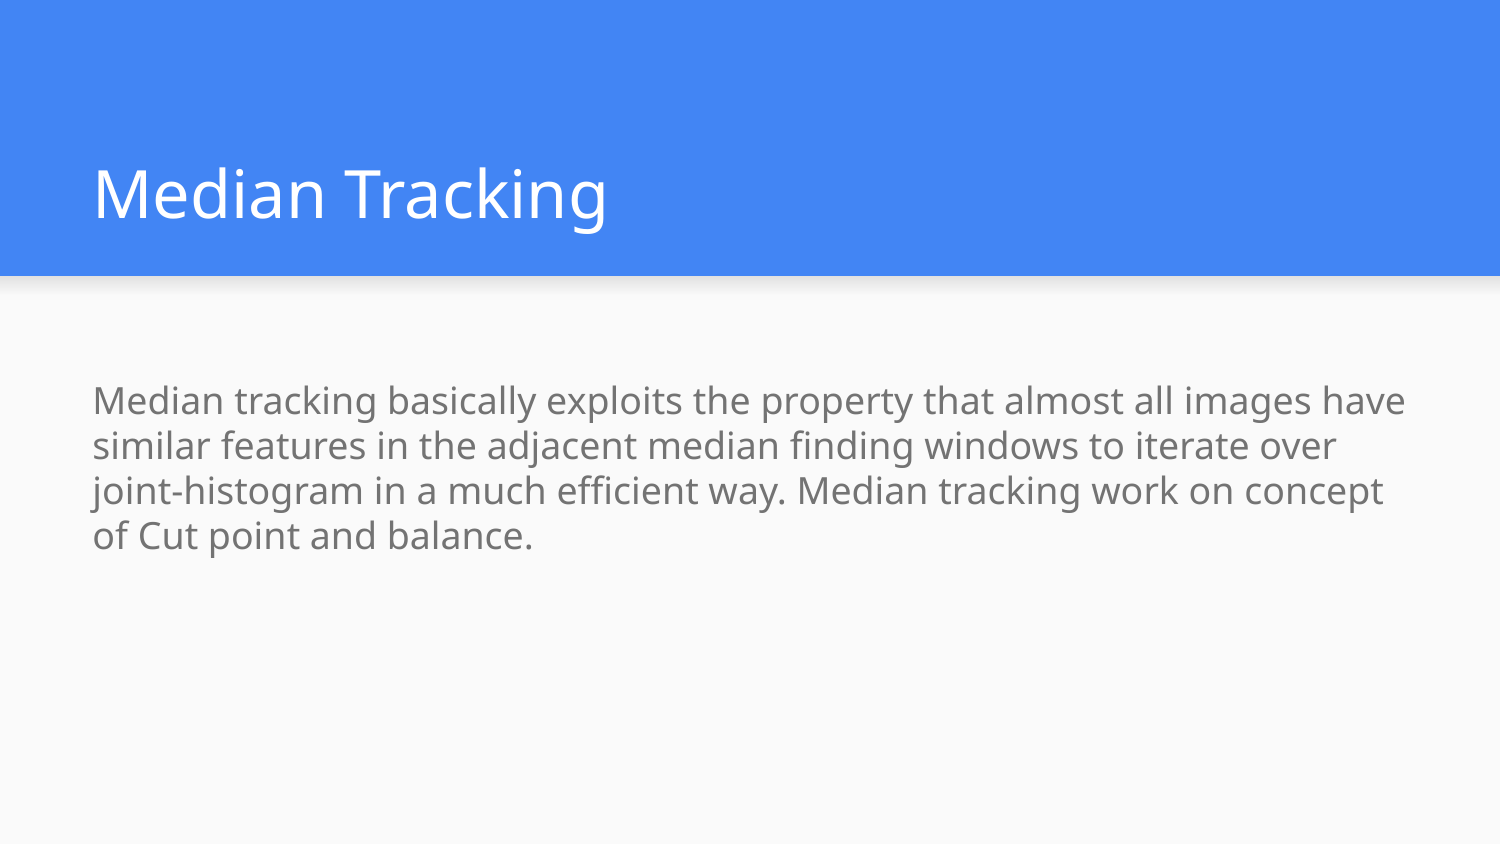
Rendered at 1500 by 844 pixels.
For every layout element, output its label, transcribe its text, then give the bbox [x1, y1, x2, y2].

title Median Tracking [77, 121, 1427, 248]
list Median tracking basically exploits the property that almost all images have similar features in the adjacent median finding windows to iterate over joint-histogram in a much efficient way. Median tracking work on concept of Cut point and balance. [77, 362, 1427, 604]
